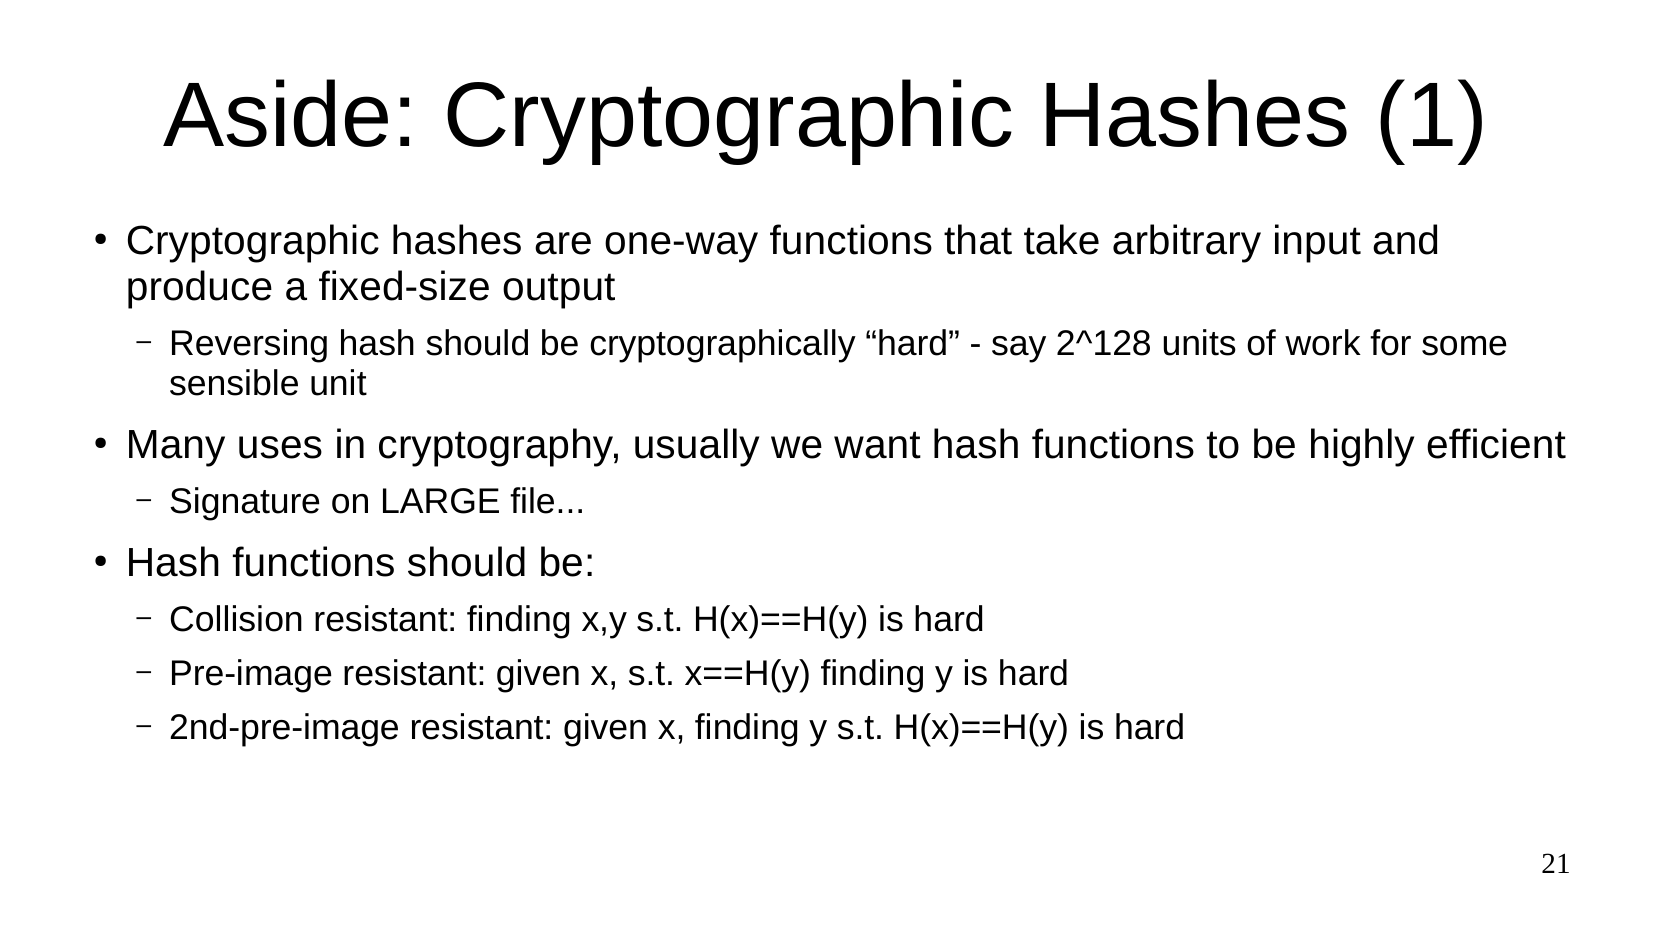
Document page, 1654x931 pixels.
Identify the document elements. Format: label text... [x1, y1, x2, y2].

list Cryptographic hashes are one-way functions that take arbitrary input and produce a fixed-size output Reversing hash should be cryptographically “hard” - say 2^128 units of work for some sensible unit Many uses in cryptography, usually we want hash functions to be highly efficient Signature on LARGE file... Hash functions should be: Collision resistant: finding x,y s.t. H(x)==H(y) is hard Pre-image resistant: given x, s.t. x==H(y) finding y is hard 2nd-pre-image resistant: given x, finding y s.t. H(x)==H(y) is hard [82, 217, 1571, 758]
title Aside: Cryptographic Hashes (1) [82, 37, 1571, 193]
